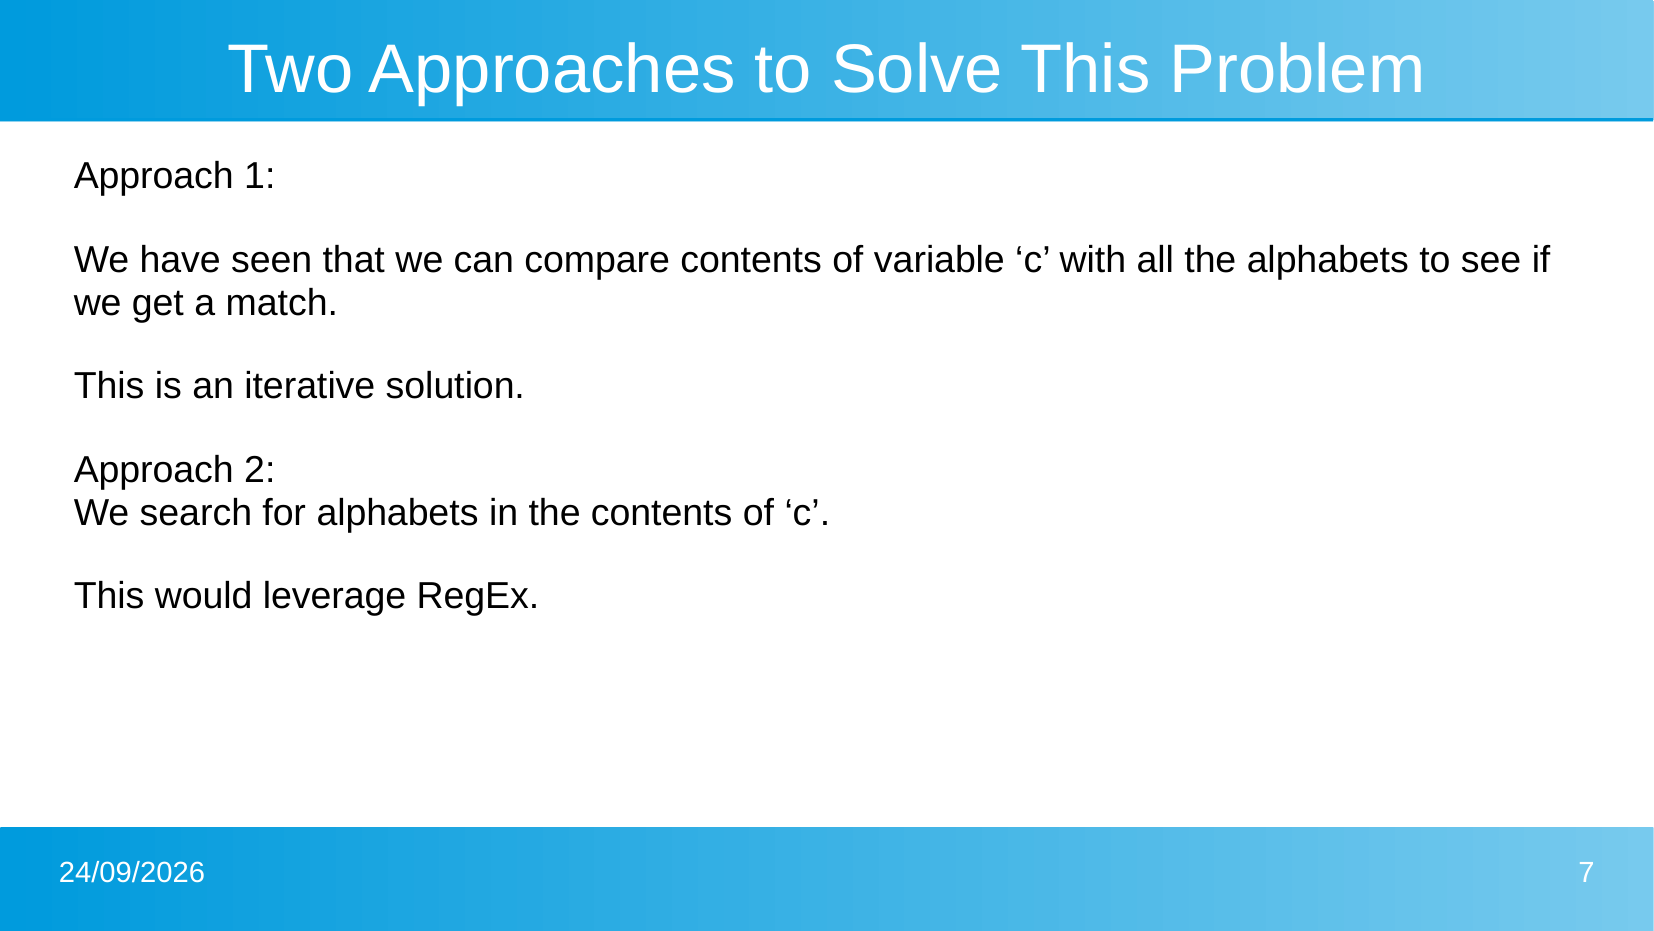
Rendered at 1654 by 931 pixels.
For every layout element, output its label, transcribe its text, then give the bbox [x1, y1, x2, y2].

text_box Approach 1: We have seen that we can compare contents of variable ‘c’ with all the alphabets to see if we get a match. This is an iterative solution. Approach 2: We search for alphabets in the contents of ‘c’. This would leverage RegEx. [59, 147, 1595, 625]
title Two Approaches to Solve This Problem [59, 29, 1595, 108]
